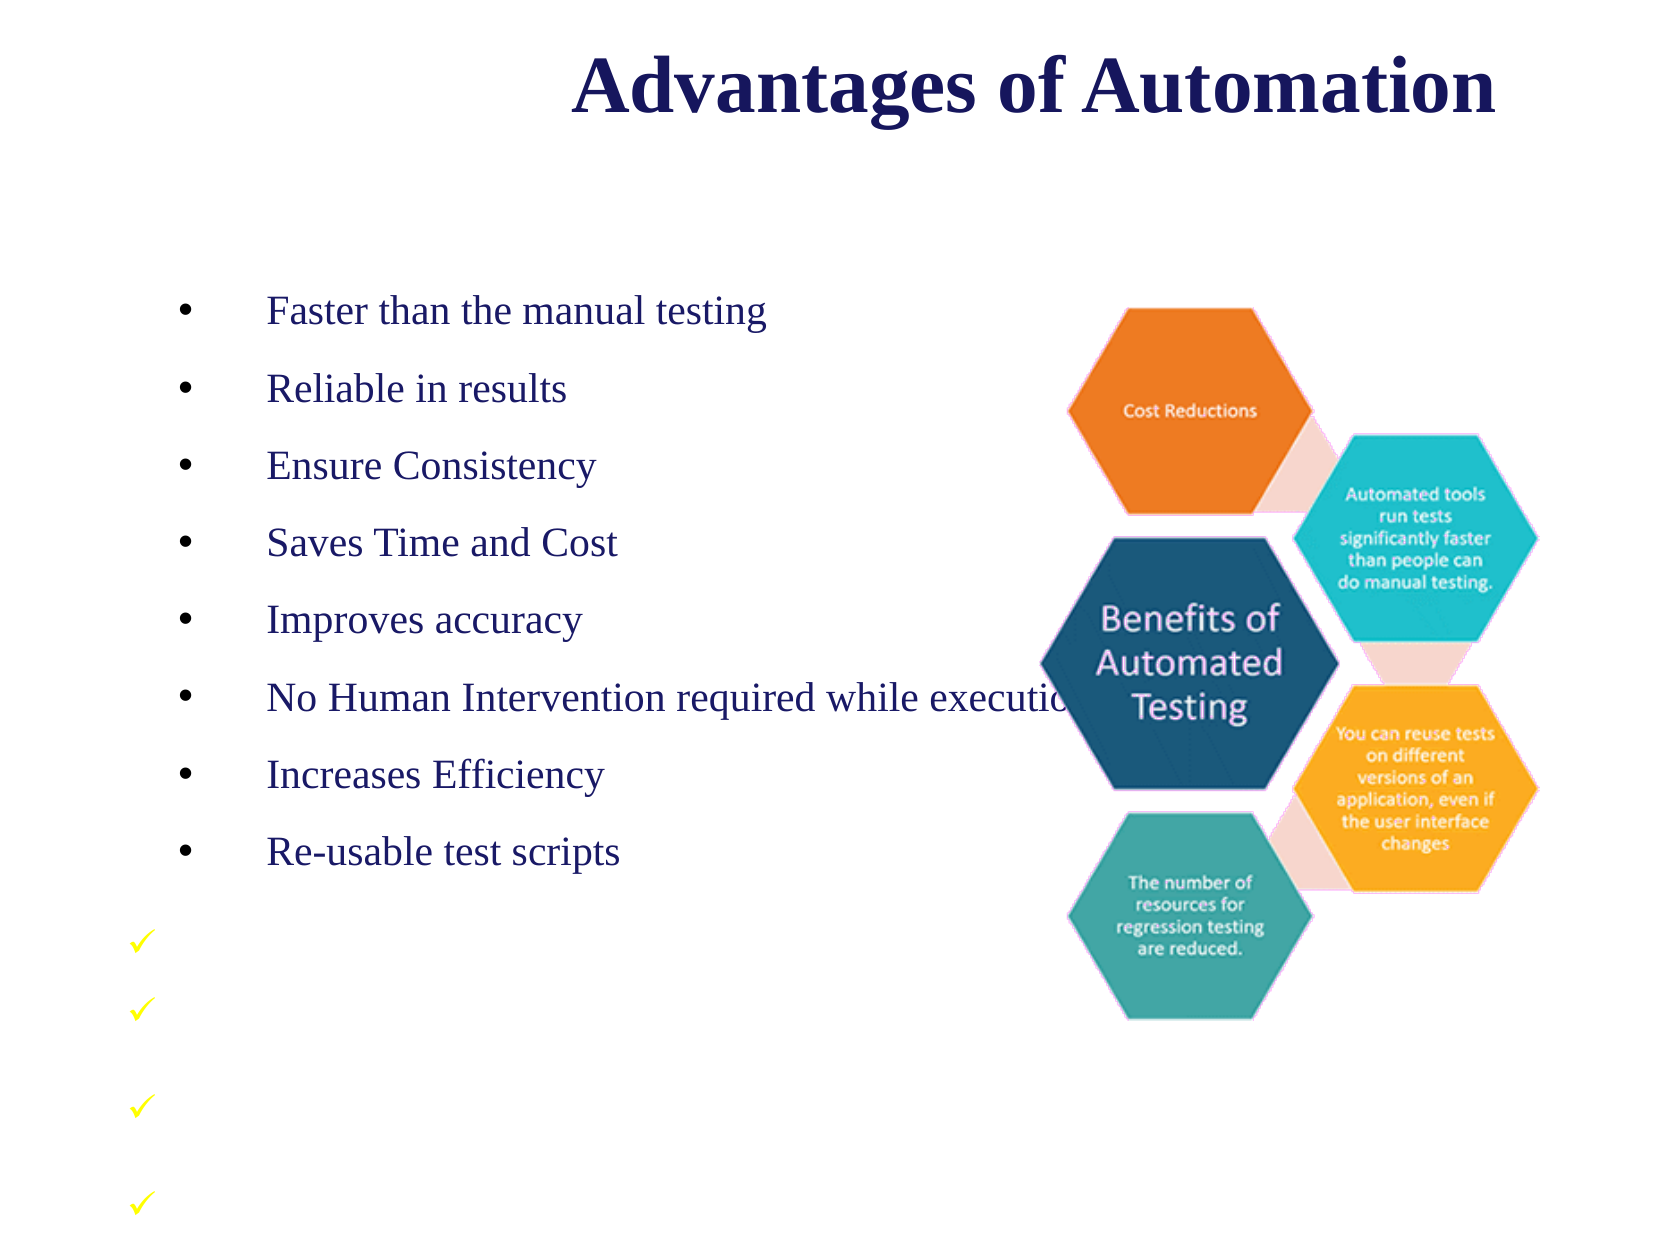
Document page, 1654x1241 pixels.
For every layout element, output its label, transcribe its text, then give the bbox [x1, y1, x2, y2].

picture [1039, 307, 1540, 1021]
text_box Faster than the manual testing Reliable in results Ensure Consistency Saves Time and Cost Improves accuracy No Human Intervention required while execution Increases Efficiency Re-usable test scripts [126, 282, 1578, 1158]
text_box Advantages of Automation [489, 16, 1580, 150]
